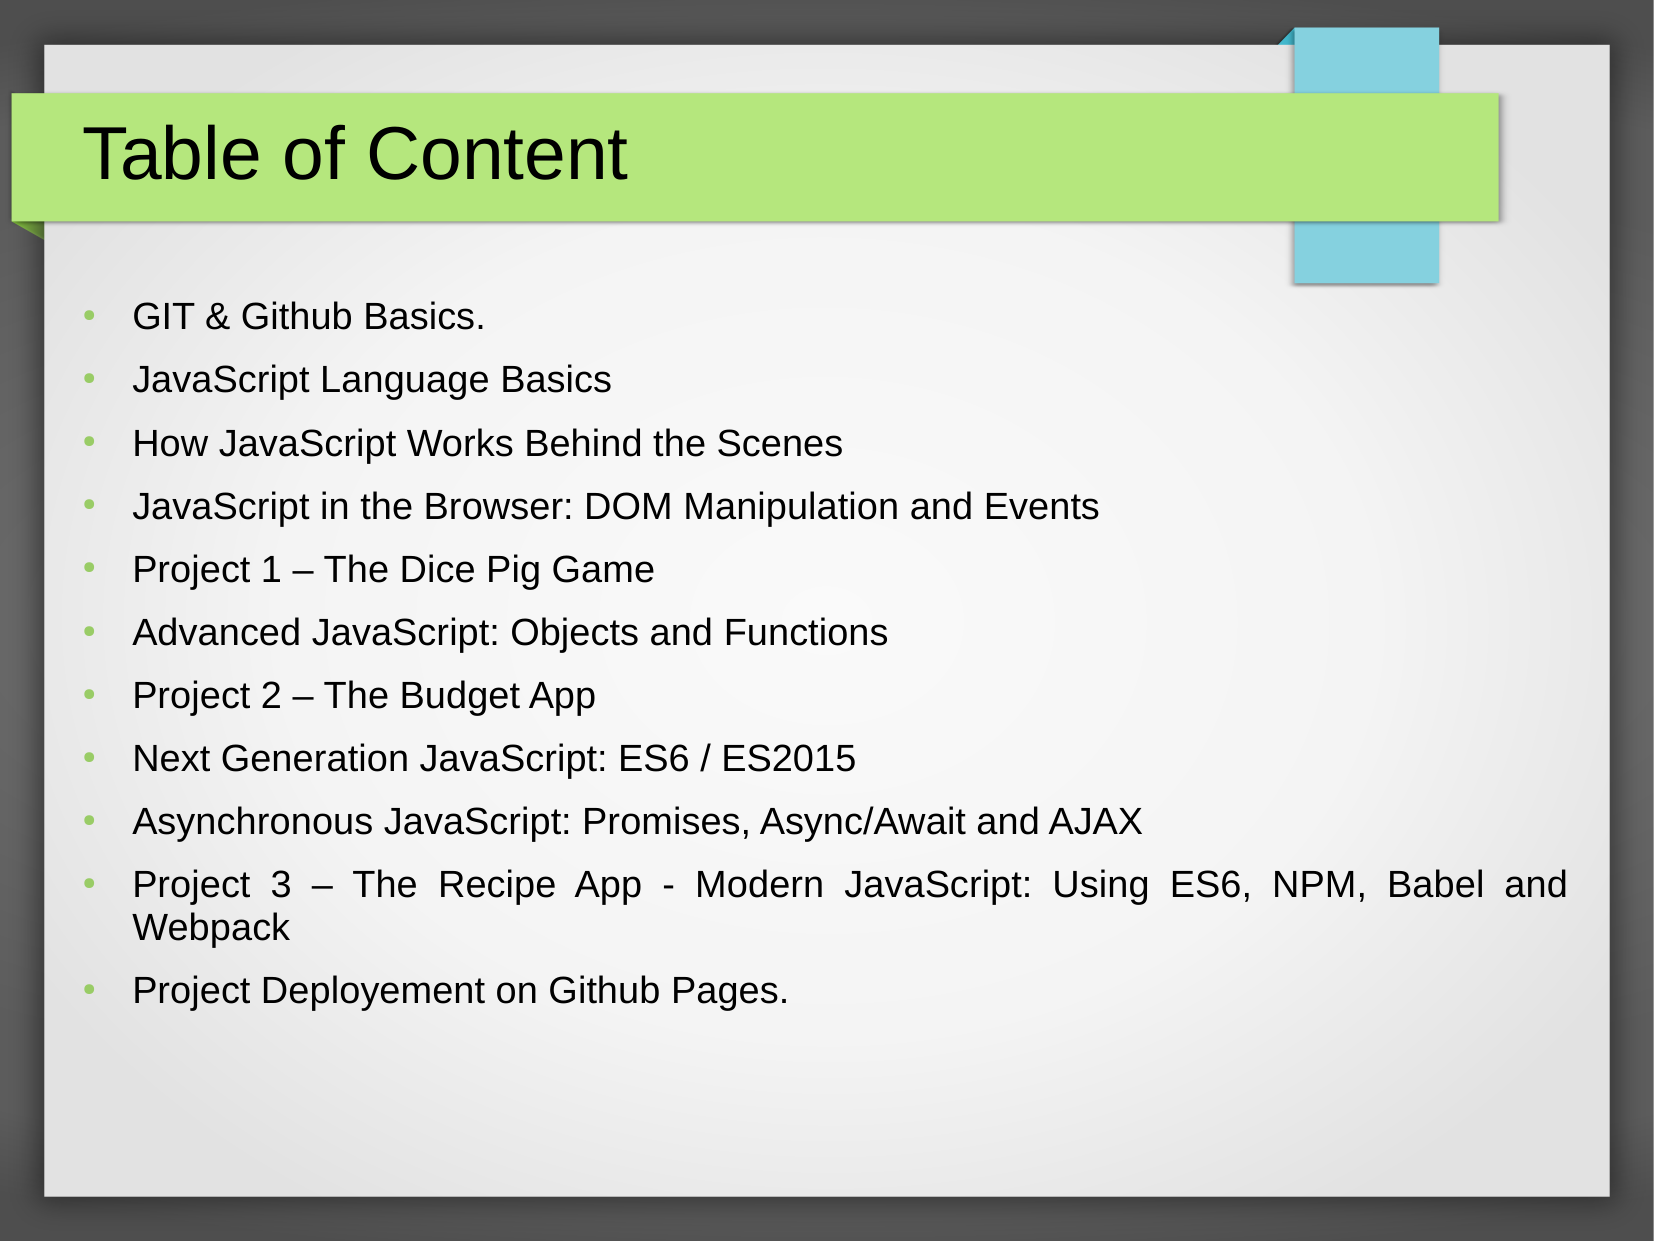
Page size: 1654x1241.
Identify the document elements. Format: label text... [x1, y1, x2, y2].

picture [0, 0, 1654, 1241]
title Table of Content [82, 94, 1264, 213]
list GIT & Github Basics. JavaScript Language Basics How JavaScript Works Behind the Scenes JavaScript in the Browser: DOM Manipulation and Events Project 1 – The Dice Pig Game Advanced JavaScript: Objects and Functions Project 2 – The Budget App Next Generation JavaScript: ES6 / ES2015 Asynchronous JavaScript: Promises, Async/Await and AJAX Project 3 – The Recipe App - Modern JavaScript: Using ES6, NPM, Babel and Webpack Project Deployement on Github Pages. [82, 295, 1571, 1015]
